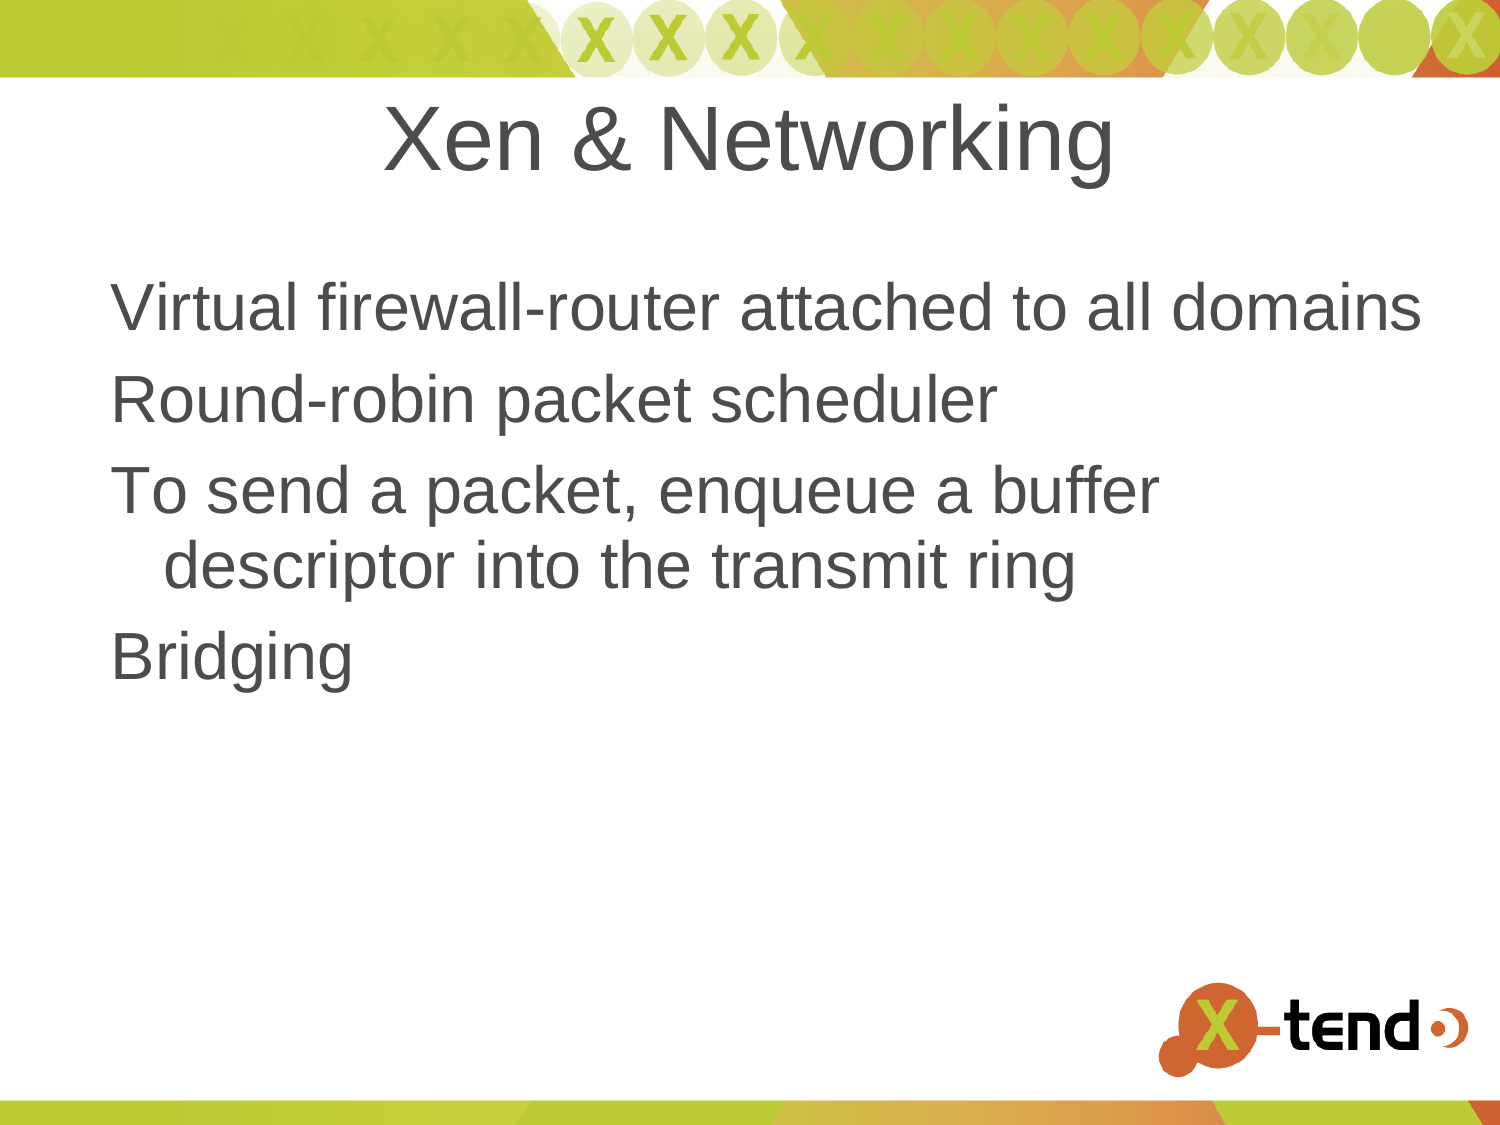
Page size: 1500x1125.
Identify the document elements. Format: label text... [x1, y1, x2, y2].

picture [0, 0, 1500, 1125]
title Xen & Networking [75, 45, 1426, 233]
list Virtual firewall-router attached to all domains Round-robin packet scheduler To send a packet, enqueue a buffer descriptor into the transmit ring Bridging [78, 262, 1476, 1113]
